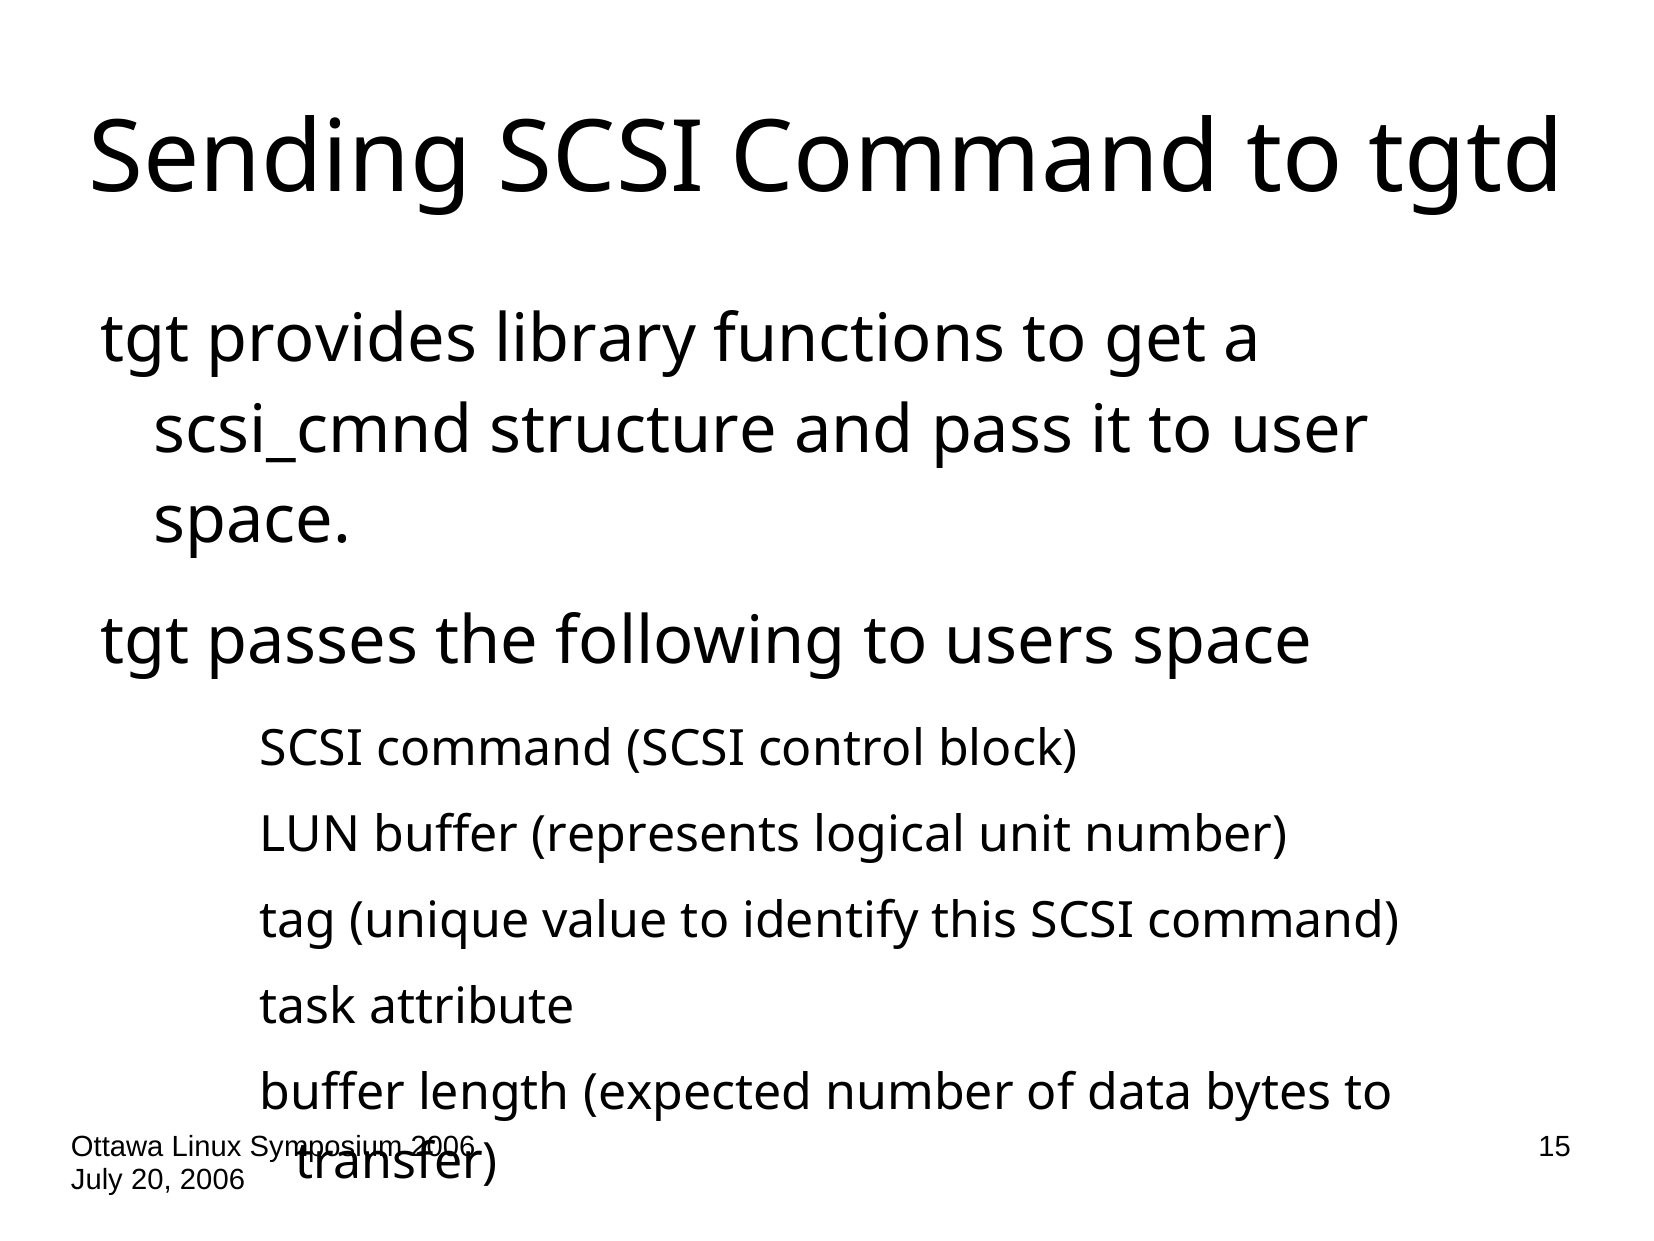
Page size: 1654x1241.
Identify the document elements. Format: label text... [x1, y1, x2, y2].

title Sending SCSI Command to tgtd [82, 49, 1571, 257]
list tgt provides library functions to get a scsi_cmnd structure and pass it to user space. tgt passes the following to users space SCSI command (SCSI control block) LUN buffer (represents logical unit number) tag (unique value to identify this SCSI command) task attribute buffer length (expected number of data bytes to transfer) [82, 290, 1571, 1109]
